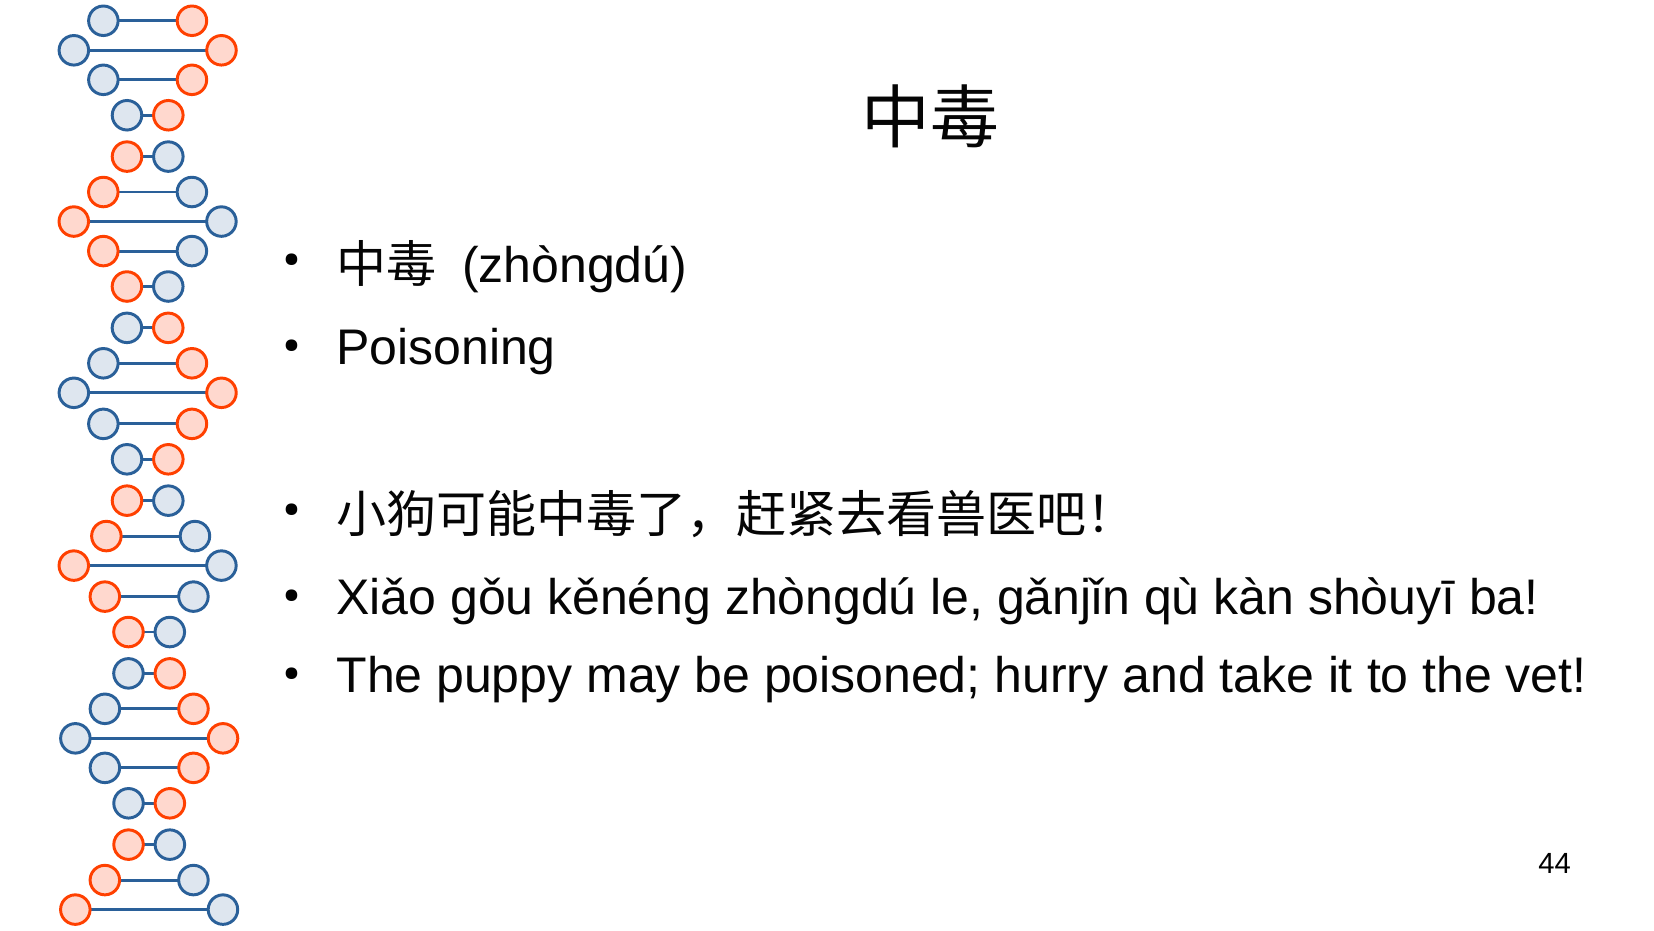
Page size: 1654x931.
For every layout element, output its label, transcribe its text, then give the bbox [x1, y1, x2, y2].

list 中毒 (zhòngdú) Poisoning 小狗可能中毒了，赶紧去看兽医吧！ Xiǎo gǒu kěnéng zhòngdú le, gǎnjǐn qù kàn shòuyī ba! The puppy may be poisoned; hurry and take it to the vet! [265, 224, 1595, 764]
title 中毒 [265, 35, 1595, 189]
